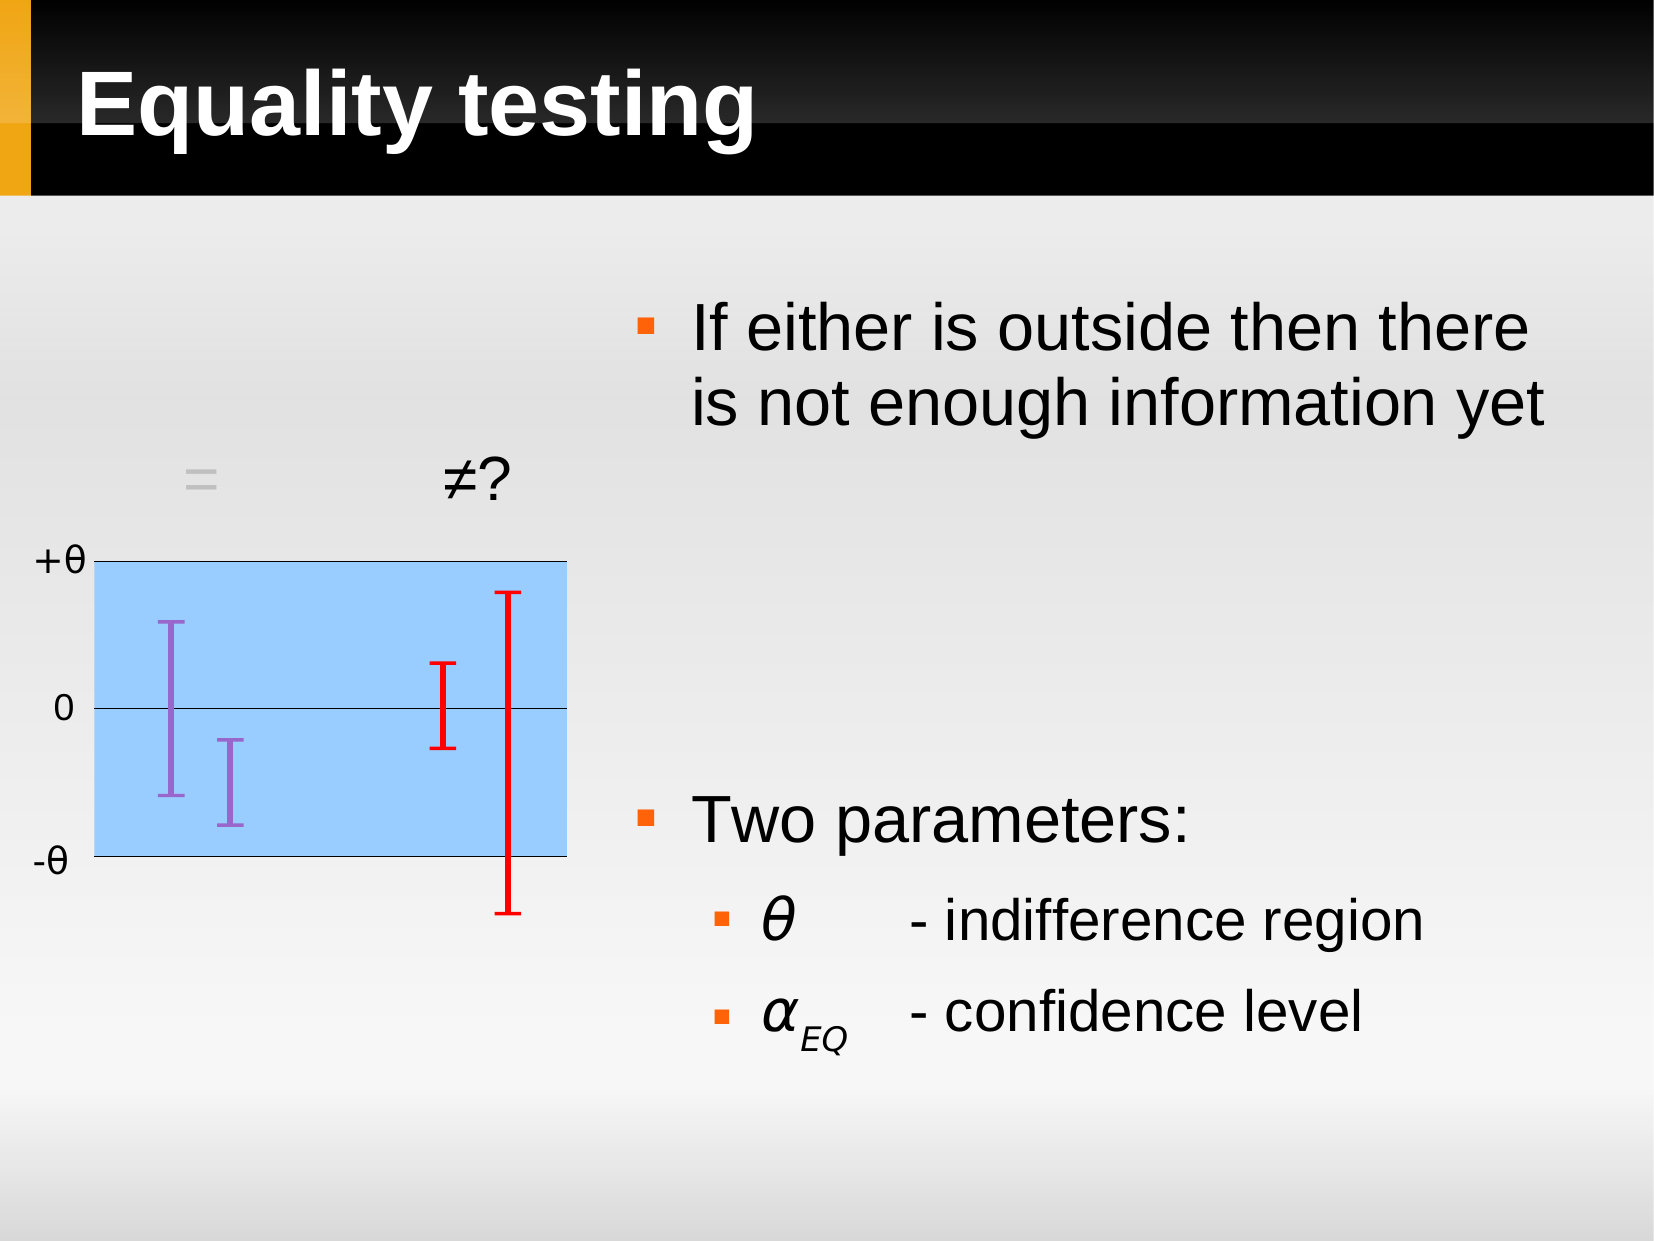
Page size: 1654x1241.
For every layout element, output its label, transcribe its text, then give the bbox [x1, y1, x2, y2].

text_box -θ [17, 832, 84, 892]
text_box [94, 562, 567, 708]
text_box 0 [17, 679, 90, 741]
picture [0, 0, 1654, 1241]
list If either is outside then there is not enough information yet Two parameters: θ - indifference region αEQ - confidence level [620, 290, 1571, 1222]
text_box ≠? [428, 437, 528, 530]
text_box = [168, 437, 236, 530]
title Equality testing [76, 7, 1565, 200]
text_box +θ [17, 531, 102, 590]
text_box [511, 709, 567, 856]
text_box [94, 709, 505, 856]
